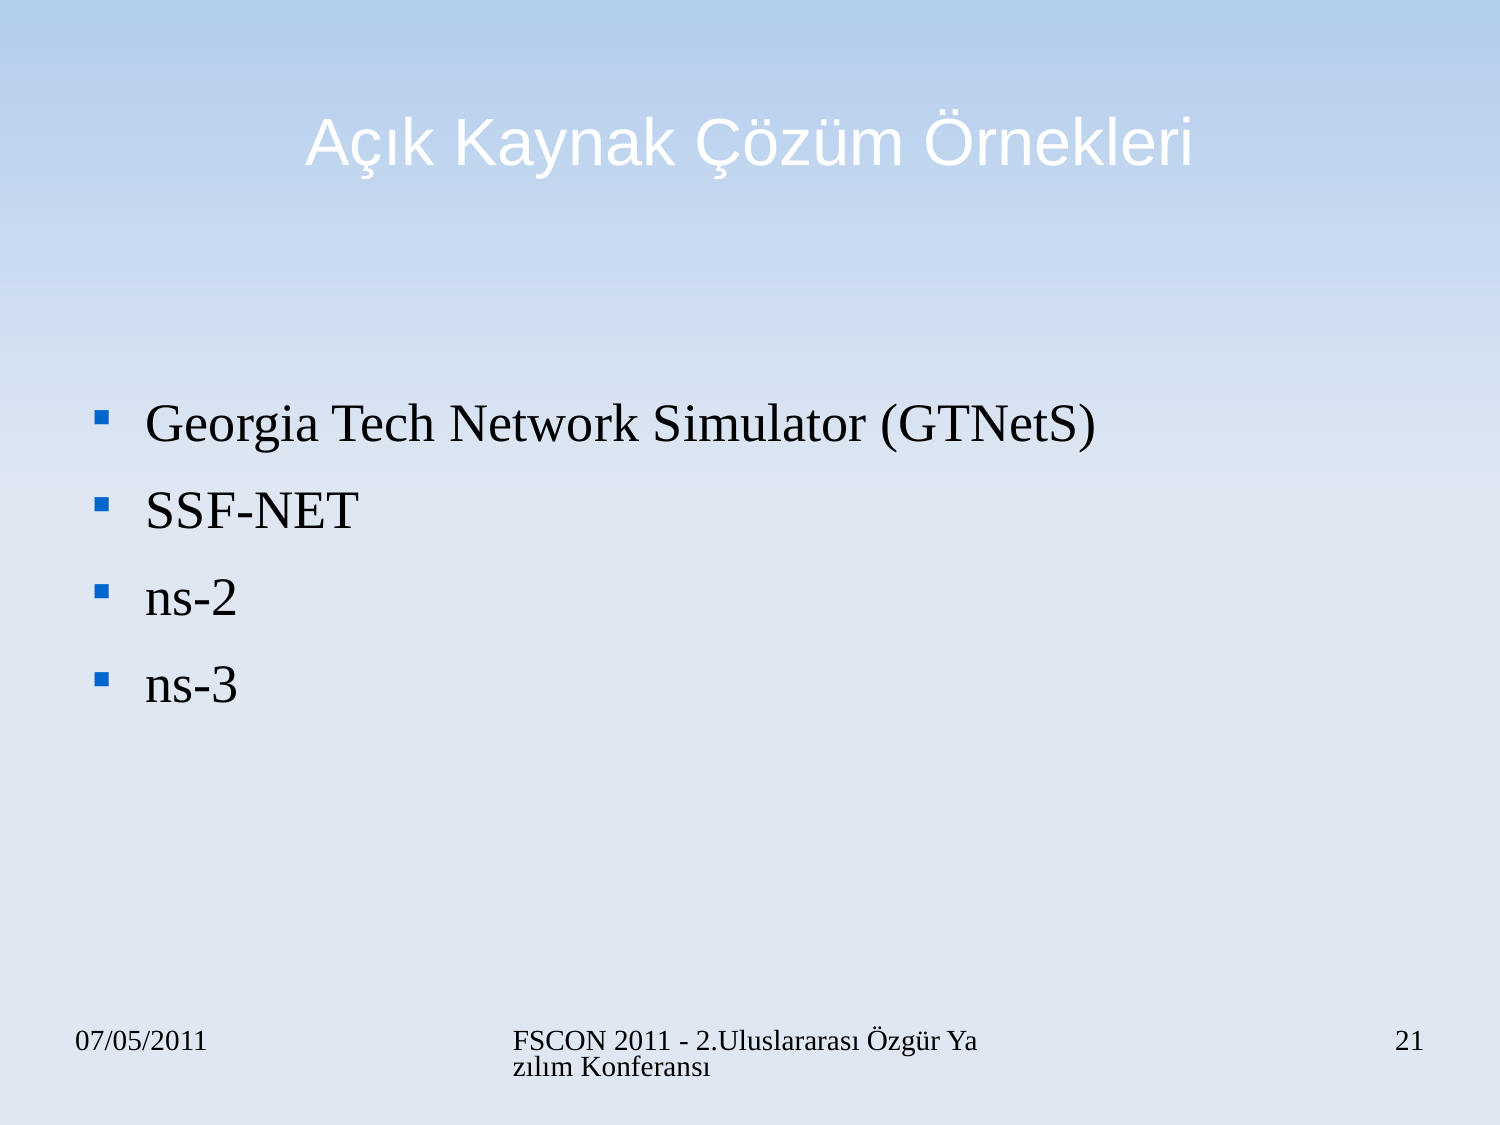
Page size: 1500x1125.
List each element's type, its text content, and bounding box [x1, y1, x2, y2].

list Georgia Tech Network Simulator (GTNetS) SSF-NET ns-2 ns-3 [75, 263, 1426, 1006]
picture [0, 0, 1500, 1125]
text_box Açık Kaynak Çözüm Örnekleri [75, 45, 1426, 233]
